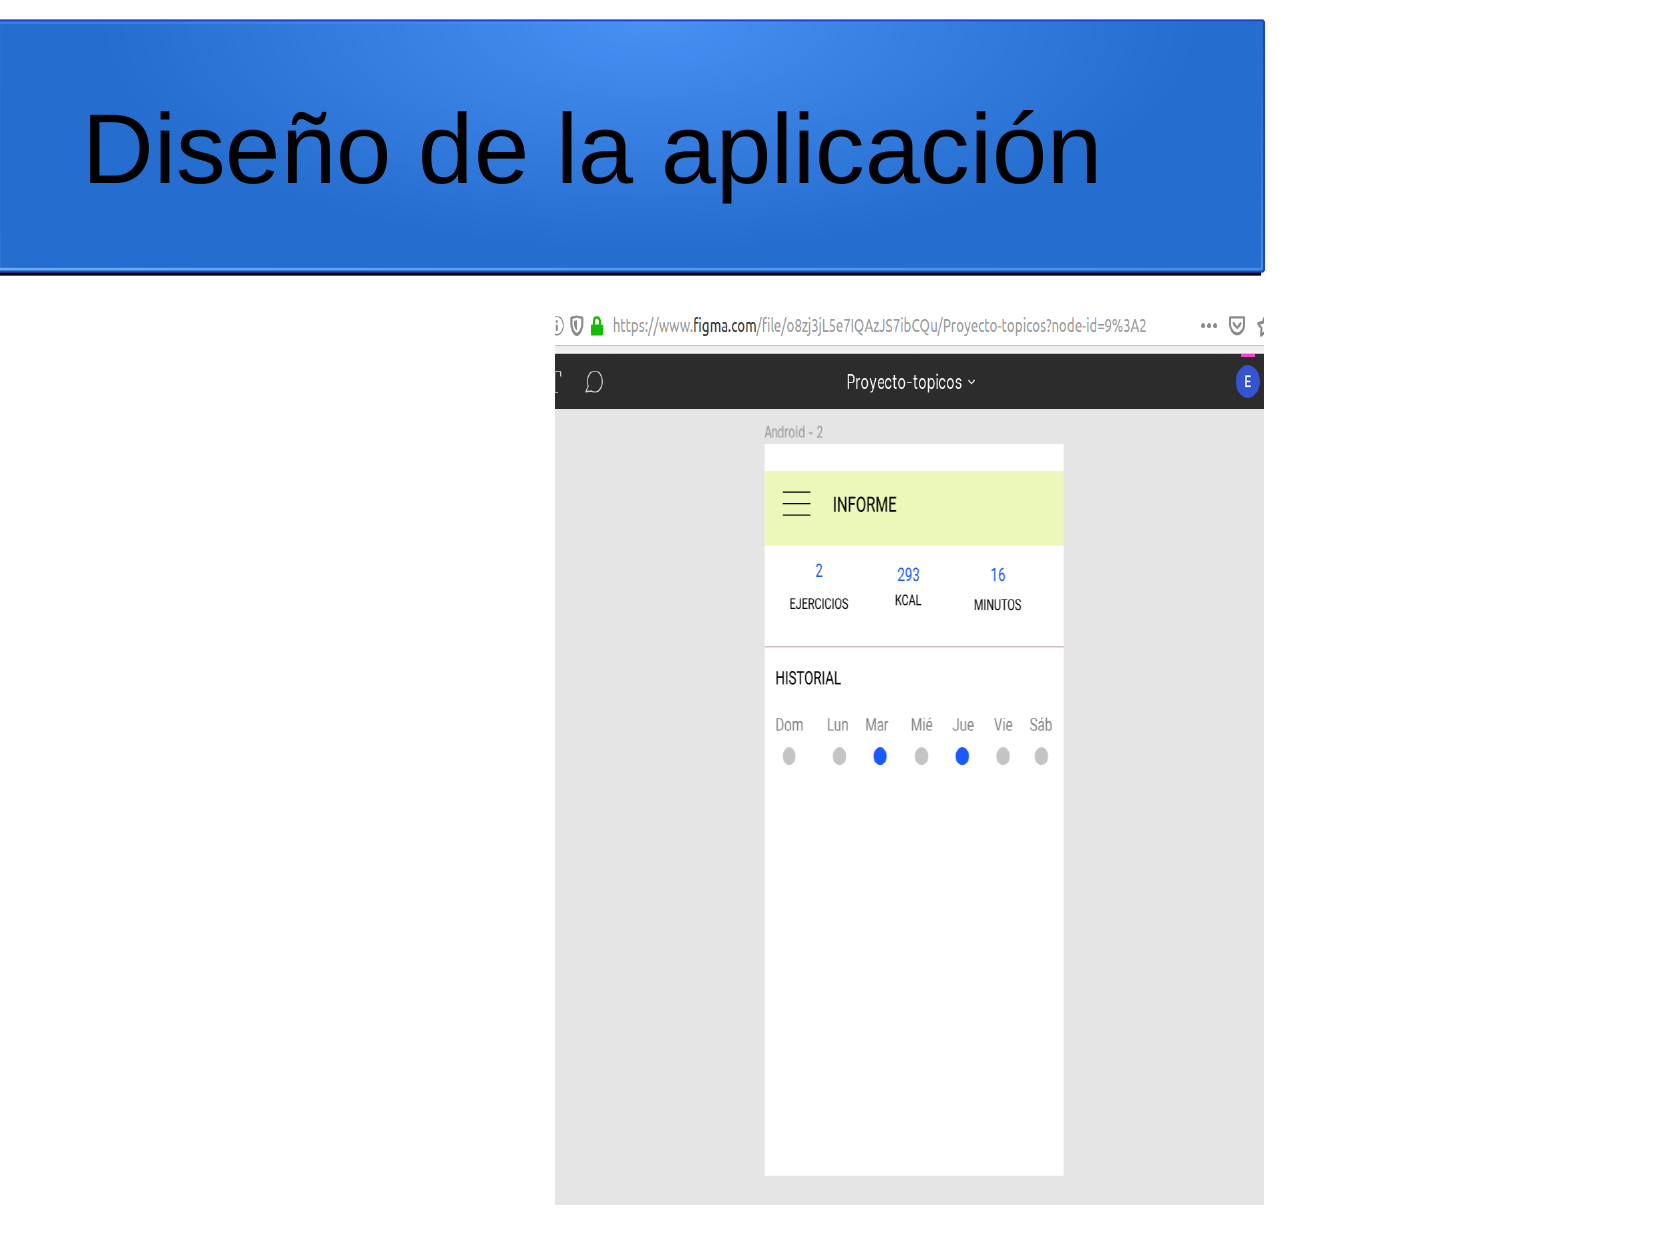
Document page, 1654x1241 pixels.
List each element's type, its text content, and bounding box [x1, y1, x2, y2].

picture [555, 310, 1264, 1205]
title Diseño de la aplicación [82, 47, 1235, 252]
